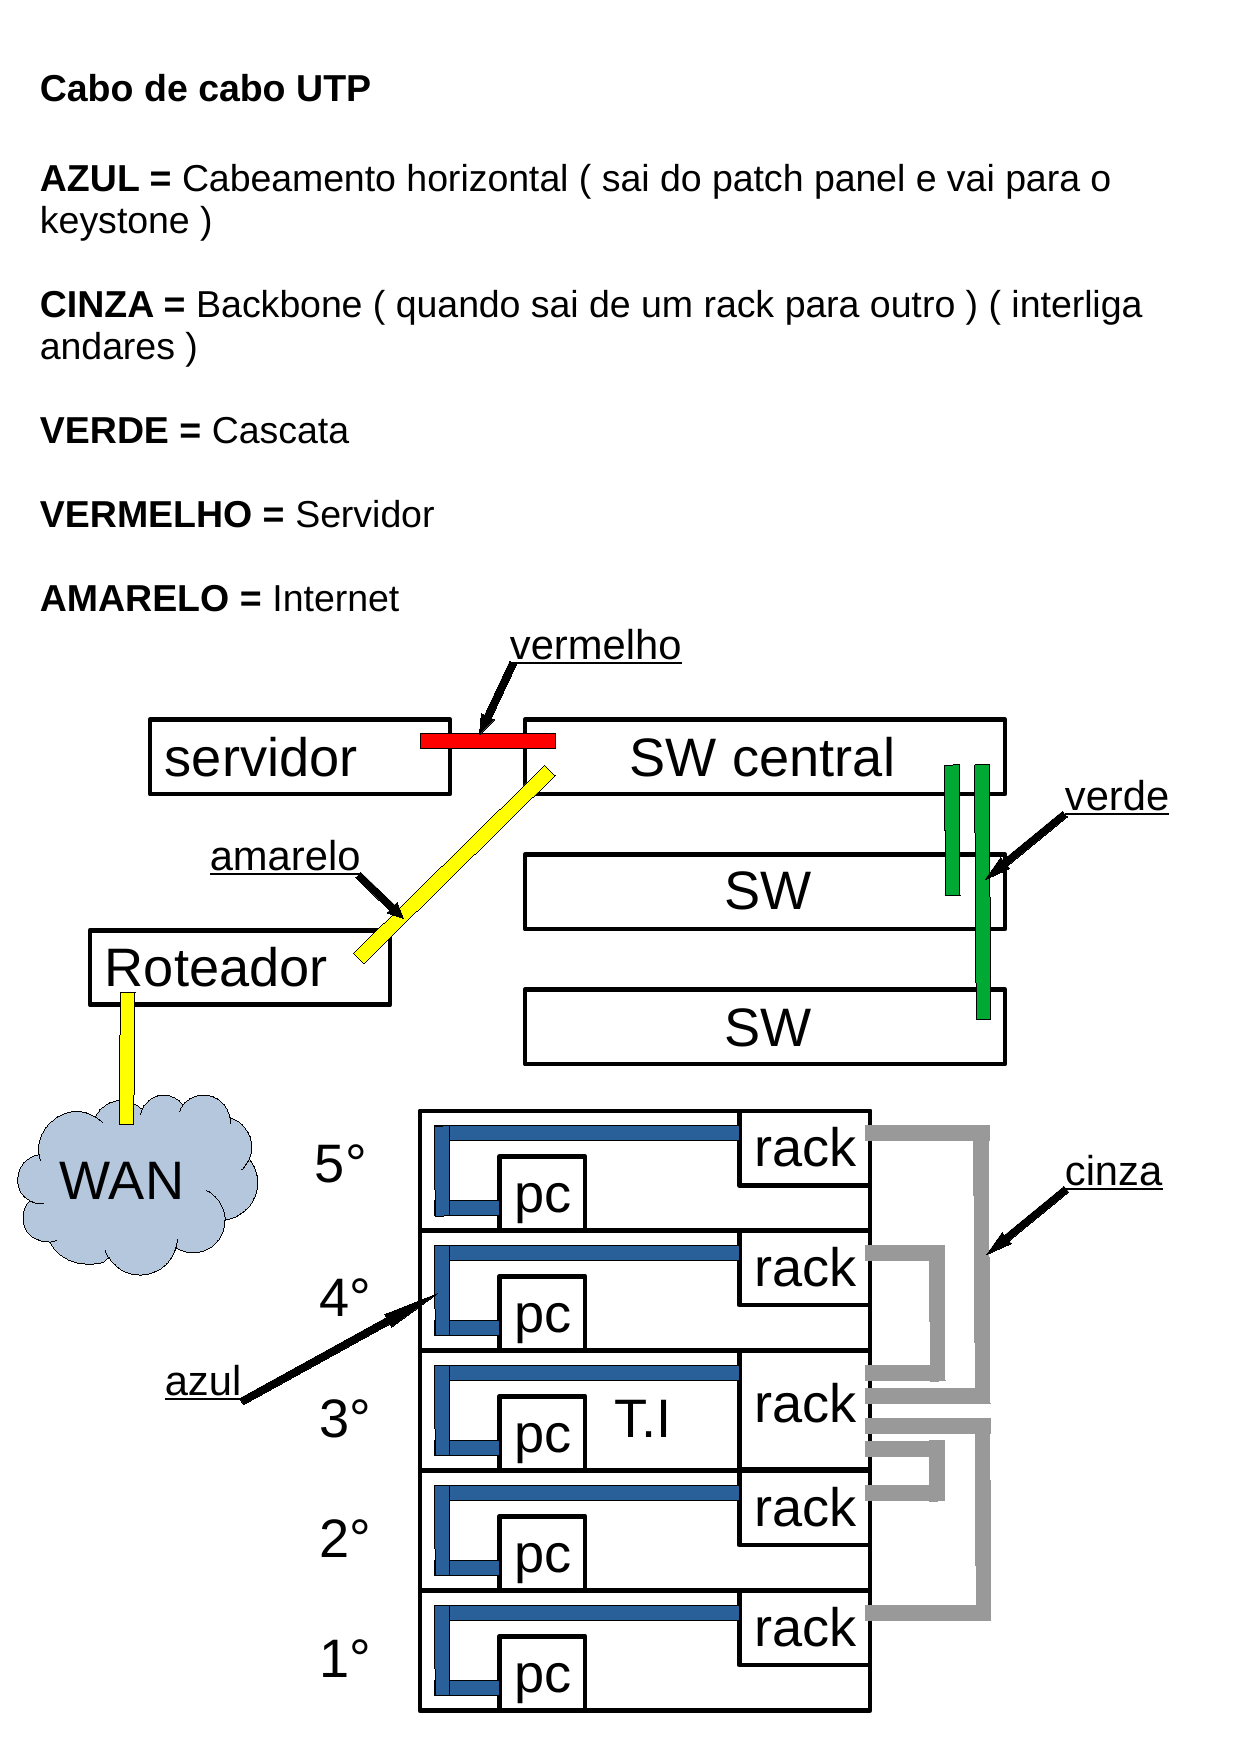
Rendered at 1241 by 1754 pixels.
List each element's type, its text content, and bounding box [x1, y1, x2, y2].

text_box SW [709, 989, 886, 1066]
text_box [353, 661, 615, 964]
text_box [865, 1418, 991, 1621]
text_box [239, 1110, 946, 1711]
text_box pc [499, 1515, 616, 1590]
text_box [17, 992, 258, 1276]
text_box WAN [45, 1143, 241, 1234]
text_box SW central [615, 719, 946, 796]
text_box Roteador [90, 930, 391, 1006]
text_box rack [739, 1229, 916, 1306]
text_box [865, 1125, 1069, 1404]
text_box SW [709, 853, 886, 930]
text_box rack [740, 1365, 916, 1442]
text_box pc [499, 1155, 616, 1230]
text_box pc [499, 1275, 616, 1350]
text_box [525, 989, 709, 1065]
text_box cinza [1050, 1140, 1201, 1202]
text_box [886, 719, 1068, 1065]
text_box vermelho [495, 614, 721, 691]
text_box 4° [304, 1260, 421, 1336]
text_box verde [1050, 765, 1241, 841]
text_box T.I [600, 1380, 776, 1457]
text_box [525, 854, 709, 930]
text_box rack [739, 1589, 916, 1666]
text_box AZUL = Cabeamento horizontal ( sai do patch panel e vai para o keystone ) CINZA = Backbone ( quando sai de um rack para outro ) ( interliga andares ) VERDE = Cascata VERMELHO = Servidor AMARELO = Internet [25, 150, 1241, 627]
text_box 3° [304, 1380, 421, 1457]
text_box Cabo de cabo UTP [25, 60, 421, 117]
text_box azul [150, 1350, 271, 1412]
text_box pc [499, 1635, 616, 1711]
text_box pc [499, 1395, 616, 1470]
text_box 2° [304, 1500, 421, 1577]
text_box 1° [304, 1620, 421, 1696]
text_box servidor [150, 719, 376, 796]
text_box rack [739, 1110, 916, 1186]
text_box 5° [300, 1125, 416, 1201]
text_box rack [739, 1469, 916, 1546]
text_box amarelo [195, 825, 391, 887]
text_box 4° [370, 1307, 421, 1336]
